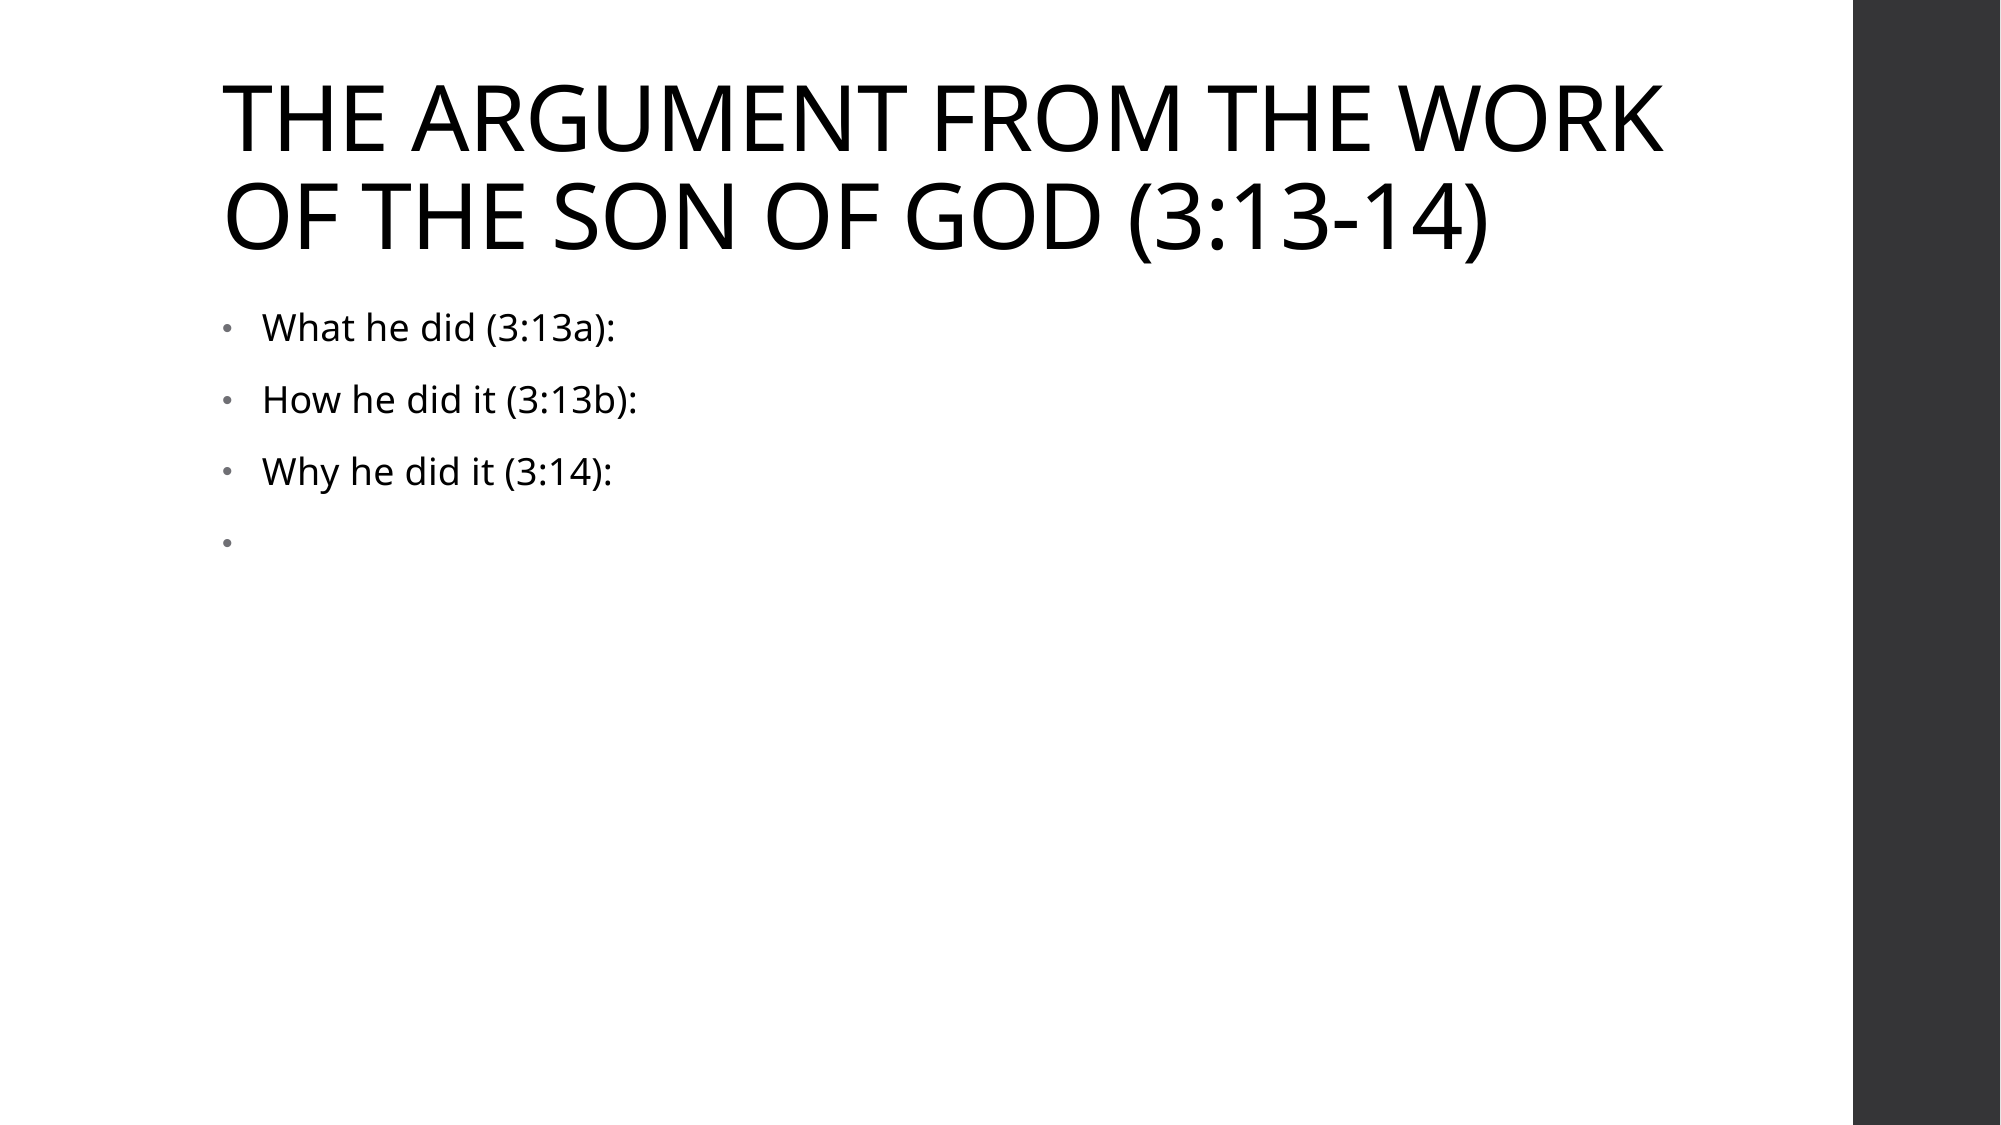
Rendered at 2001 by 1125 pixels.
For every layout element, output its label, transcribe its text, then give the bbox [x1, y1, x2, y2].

title THE ARGUMENT FROM THE WORK OF THE SON OF GOD (3:13-14) [206, 60, 1797, 278]
list What he did (3:13a): How he did it (3:13b): Why he did it (3:14): [206, 299, 1617, 1014]
